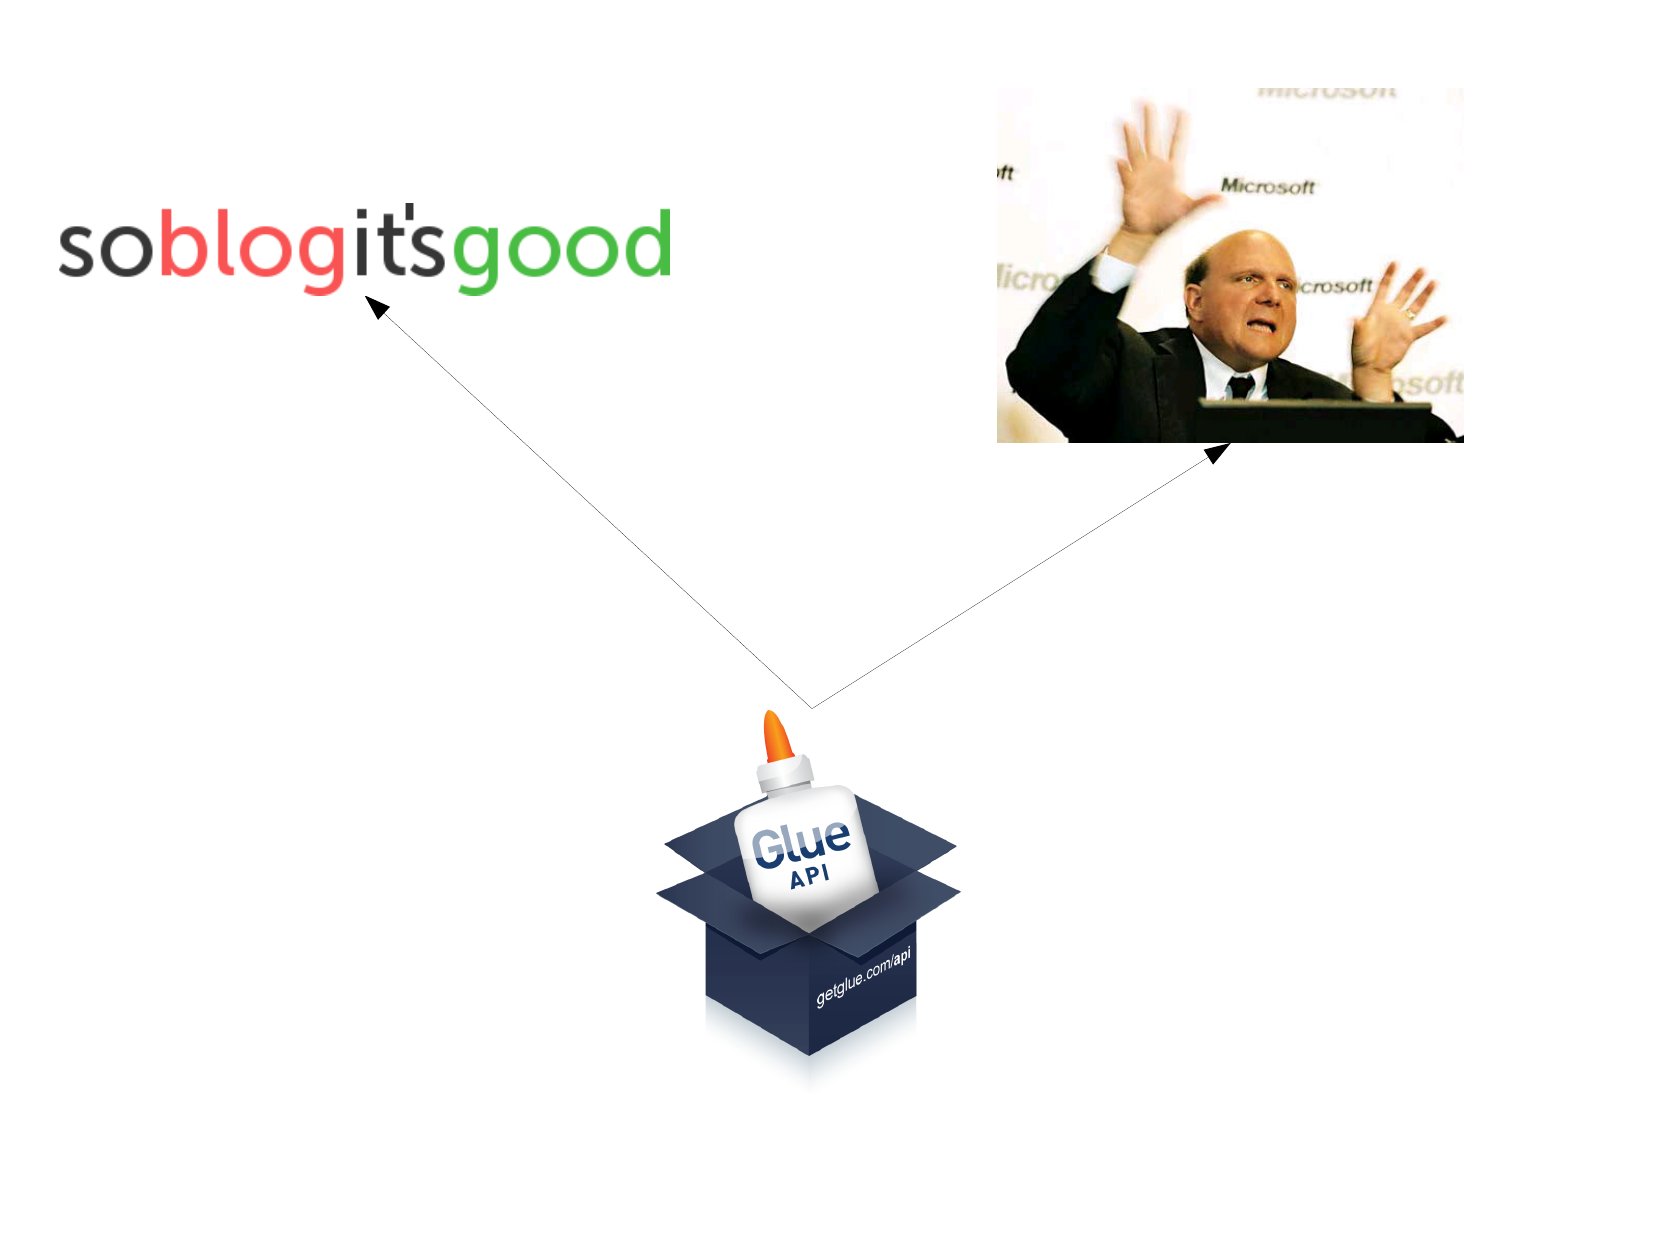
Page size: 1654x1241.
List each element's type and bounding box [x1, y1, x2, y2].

picture [59, 203, 670, 296]
picture [620, 708, 1004, 1093]
picture [997, 88, 1464, 443]
